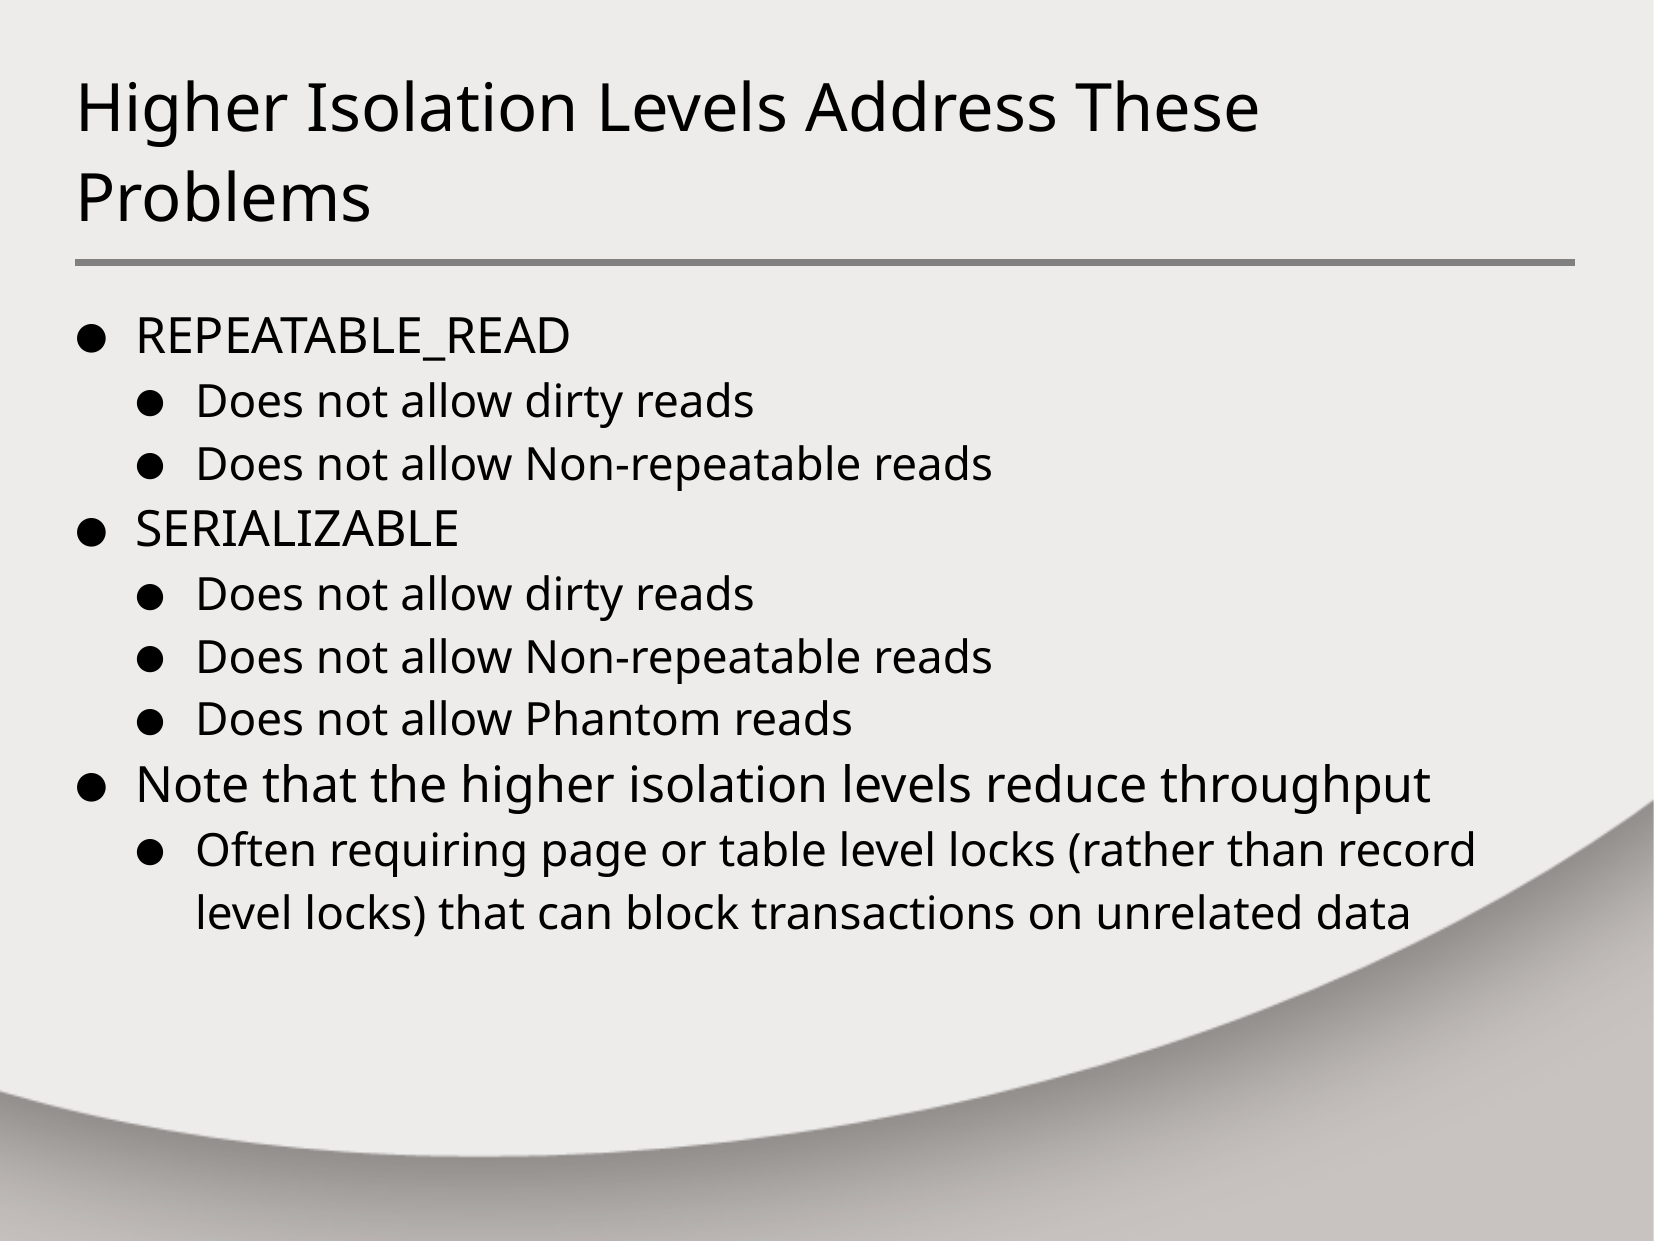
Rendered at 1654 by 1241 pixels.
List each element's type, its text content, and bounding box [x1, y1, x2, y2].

list REPEATABLE_READ Does not allow dirty reads Does not allow Non-repeatable reads SERIALIZABLE Does not allow dirty reads Does not allow Non-repeatable reads Does not allow Phantom reads Note that the higher isolation levels reduce throughput Often requiring page or table level locks (rather than record level locks) that can block transactions on unrelated data [75, 300, 1576, 1163]
picture [0, 0, 1654, 1241]
title Higher Isolation Levels Address These Problems [75, 75, 1576, 226]
